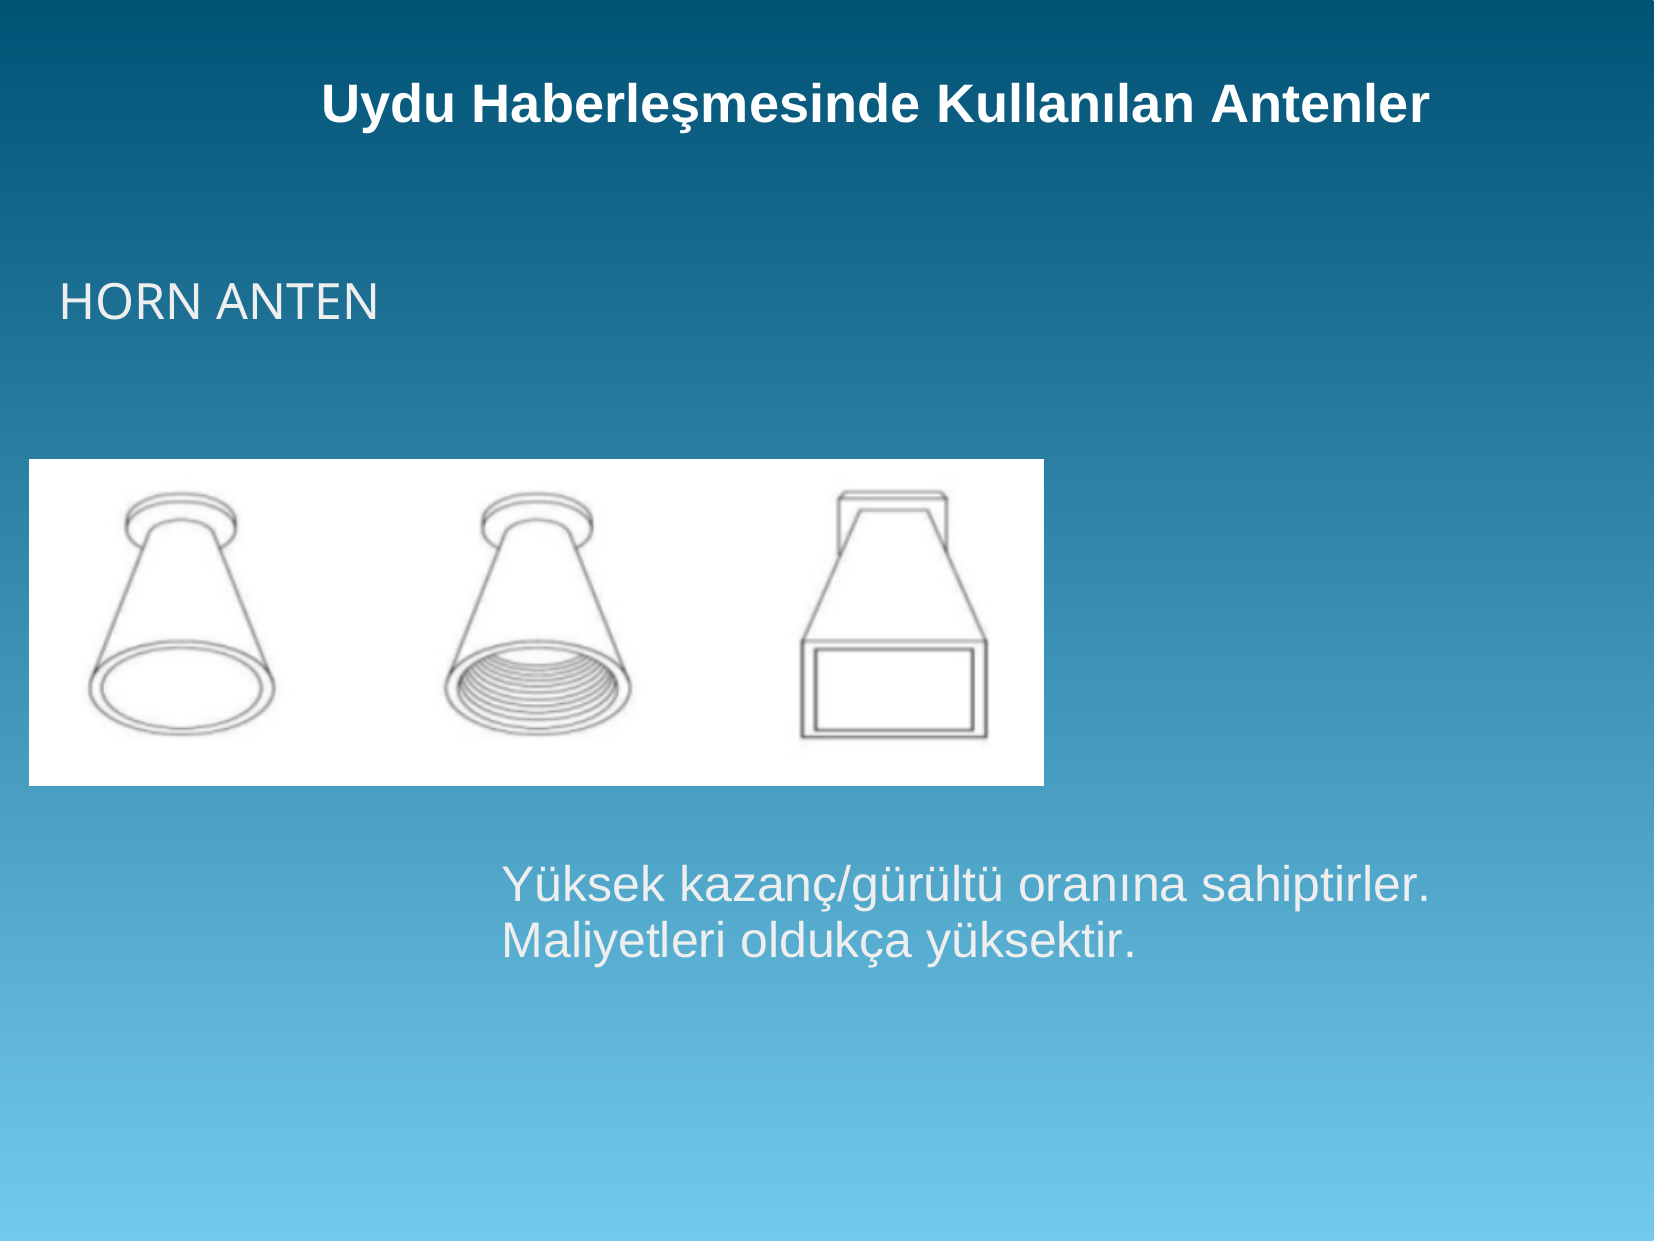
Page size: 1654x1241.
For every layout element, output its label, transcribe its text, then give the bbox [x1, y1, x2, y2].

title Uydu Haberleşmesinde Kullanılan Antenler [29, 59, 1447, 148]
list [59, 236, 1418, 1182]
picture [29, 459, 1044, 786]
text_box HORN ANTEN [59, 265, 621, 337]
text_box Yüksek kazanç/gürültü oranına sahiptirler. Maliyetleri oldukça yüksektir. [501, 856, 1447, 968]
